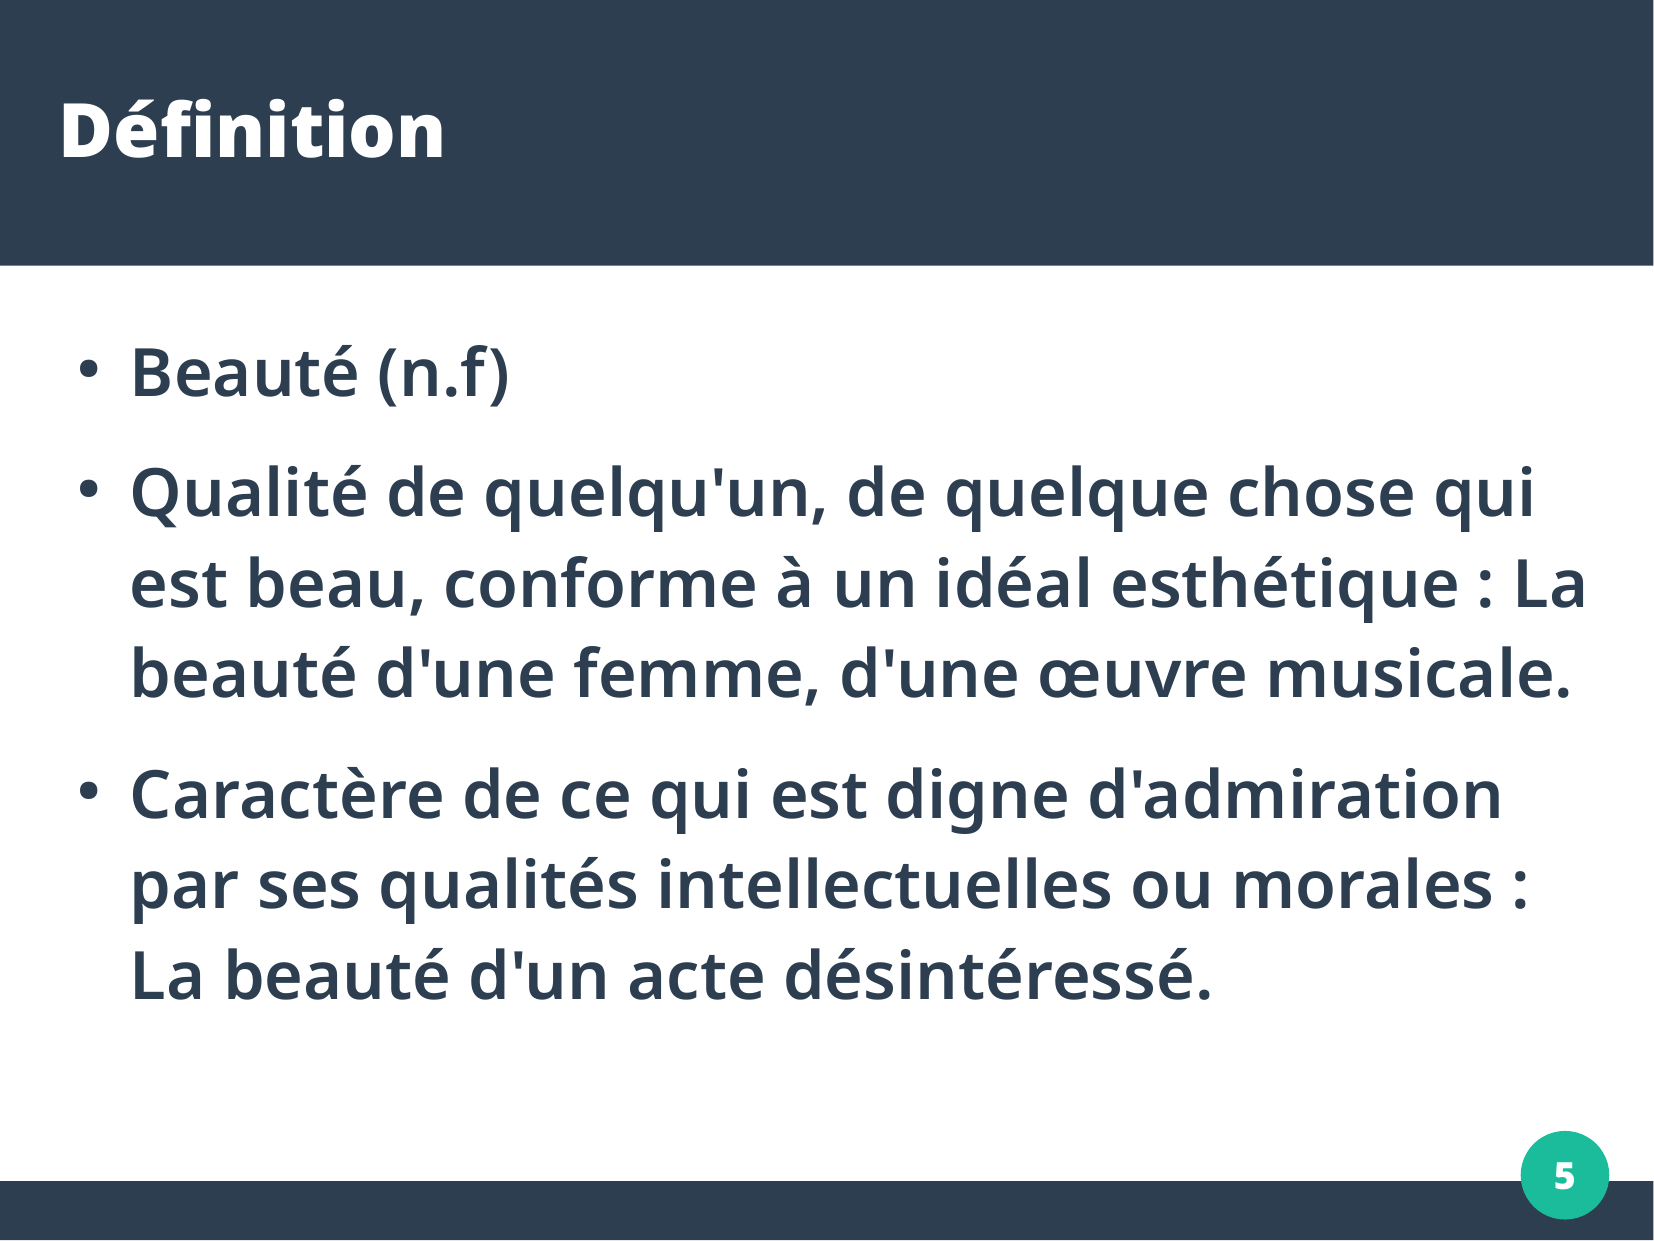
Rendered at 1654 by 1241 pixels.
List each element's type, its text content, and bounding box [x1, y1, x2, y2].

title Définition [59, 49, 1595, 207]
list Beauté (n.f) Qualité de quelqu'un, de quelque chose qui est beau, conforme à un idéal esthétique : La beauté d'une femme, d'une œuvre musicale. Caractère de ce qui est digne d'admiration par ses qualités intellectuelles ou morales : La beauté d'un acte désintéressé. [59, 324, 1595, 1152]
